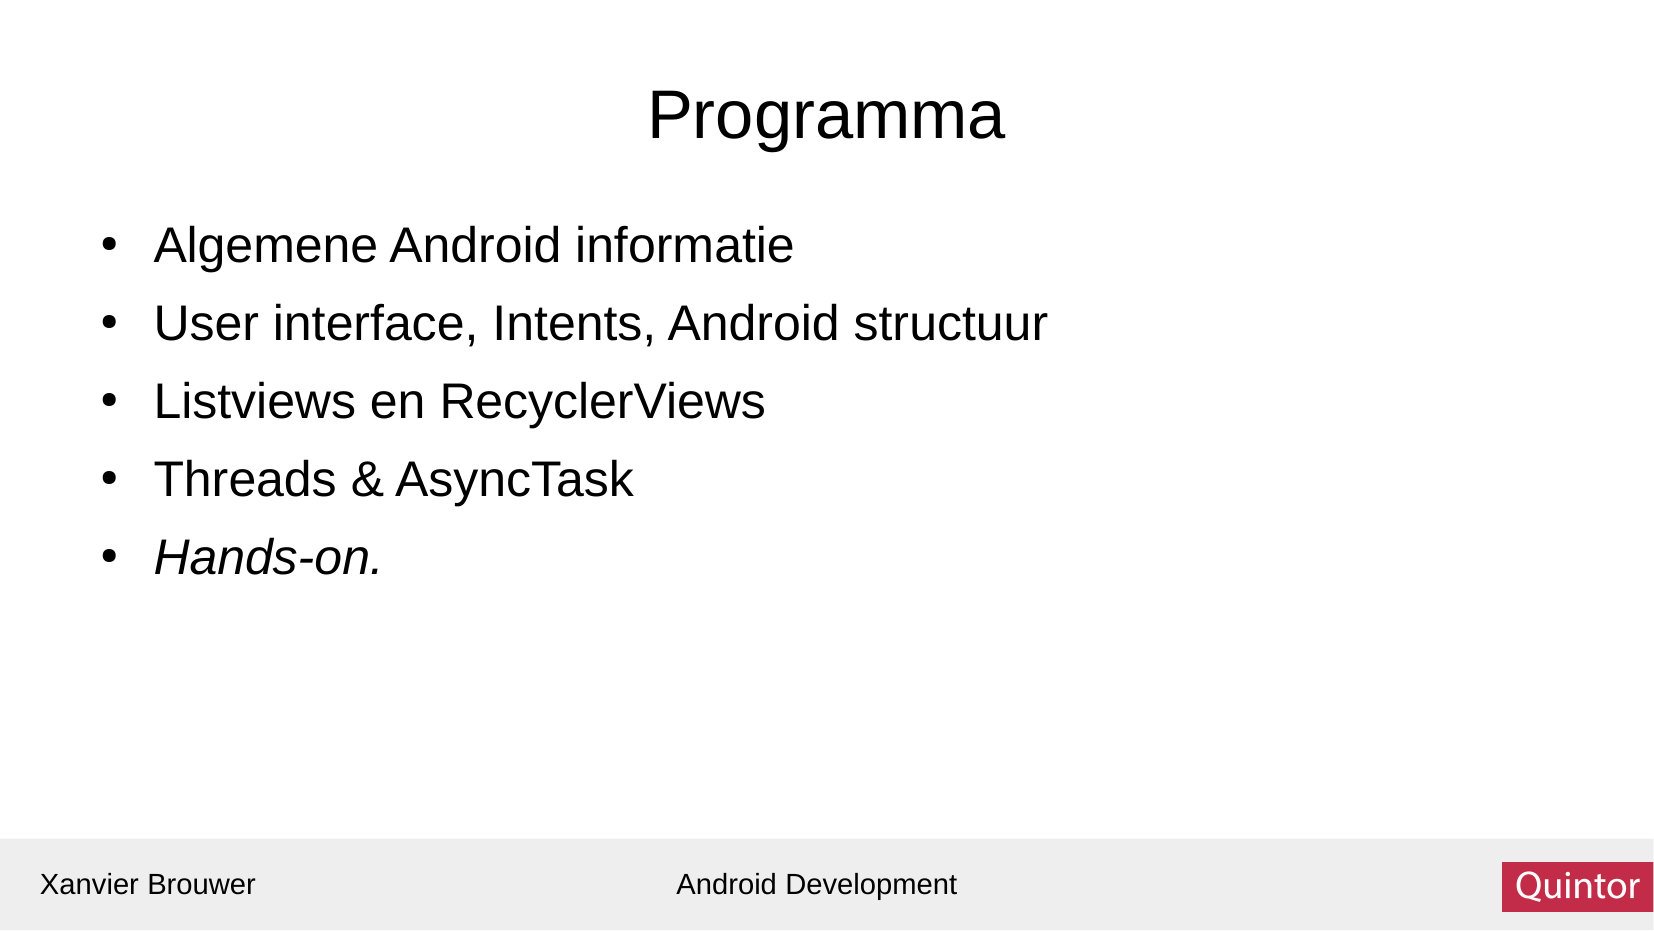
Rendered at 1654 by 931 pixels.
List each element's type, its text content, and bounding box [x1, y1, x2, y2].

picture [1502, 862, 1654, 912]
list Algemene Android informatie User interface, Intents, Android structuur Listviews en RecyclerViews Threads & AsyncTask Hands-on. [82, 217, 1571, 758]
title Programma [82, 37, 1571, 193]
